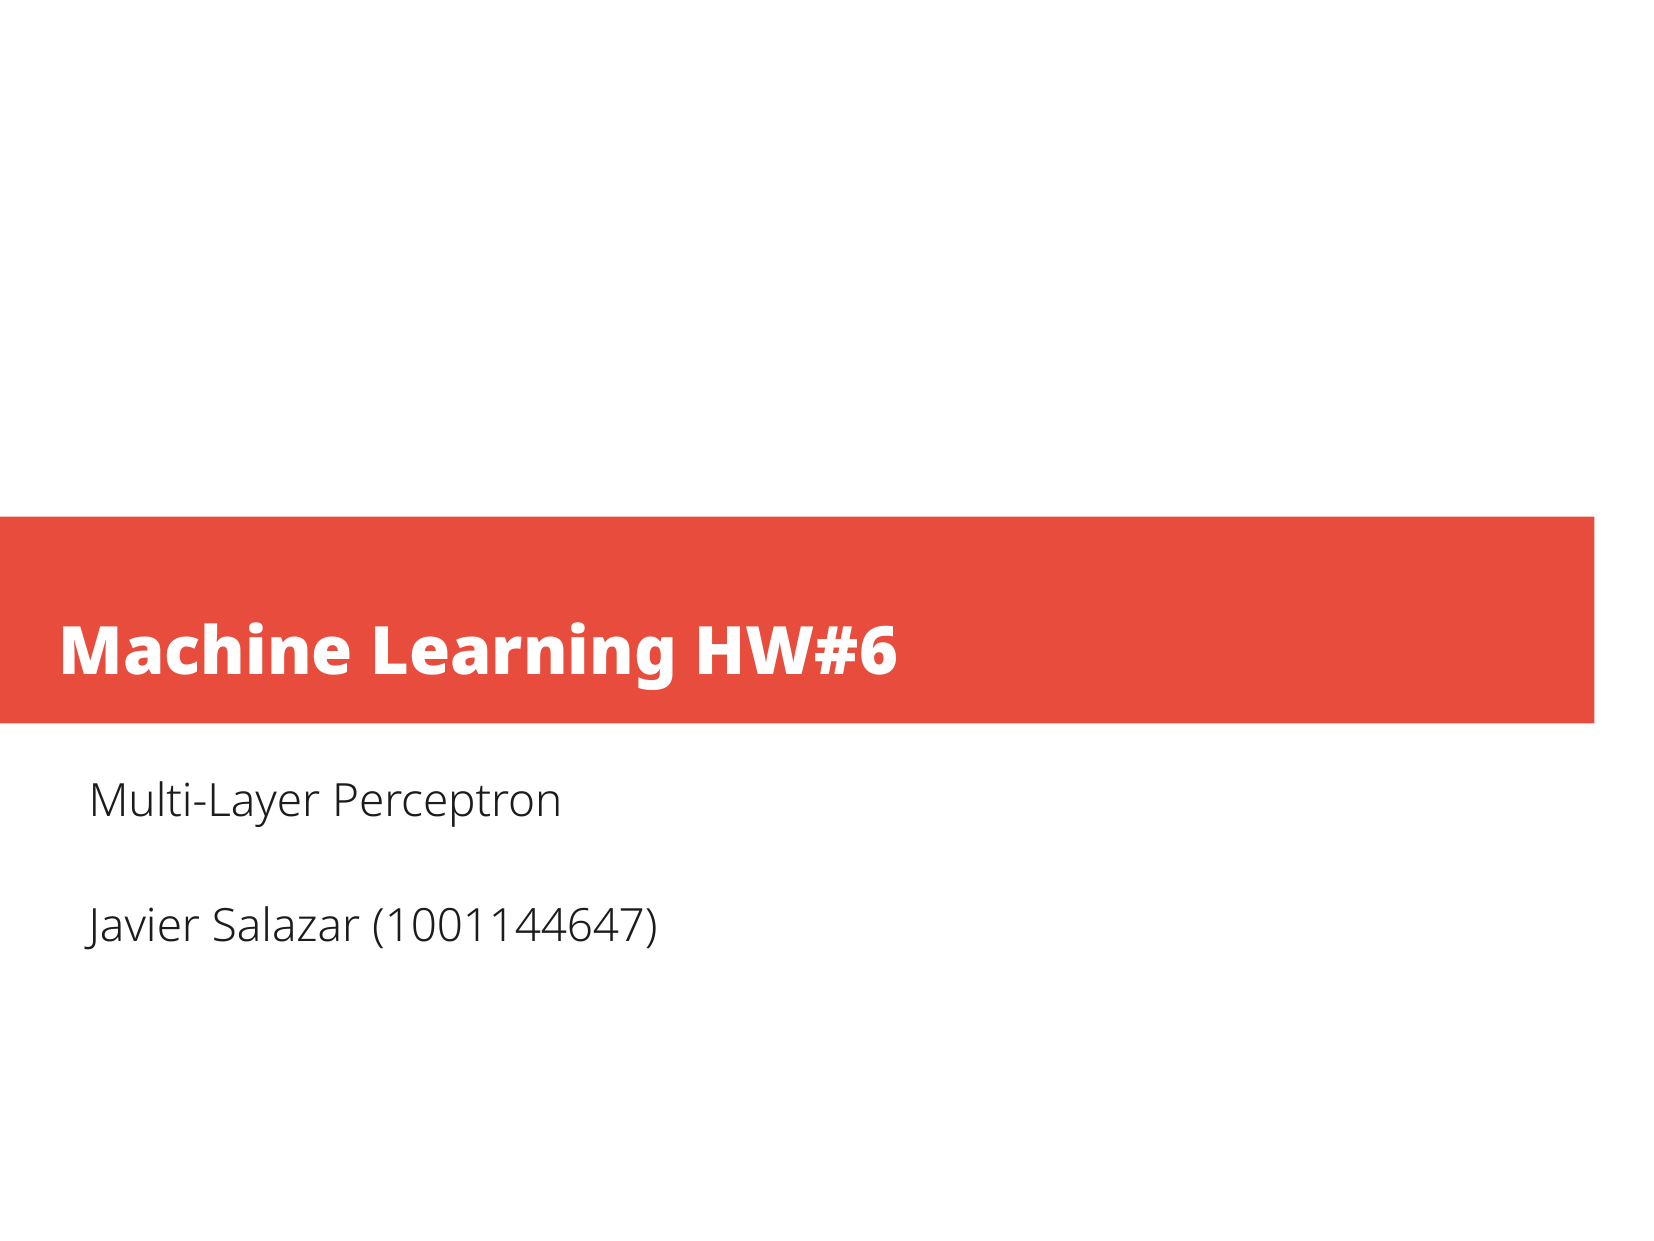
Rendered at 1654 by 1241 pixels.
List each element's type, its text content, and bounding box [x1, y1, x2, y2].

title Machine Learning HW#6 [59, 546, 1595, 694]
subtitle Multi-Layer Perceptron Javier Salazar (1001144647) [88, 767, 1595, 1182]
